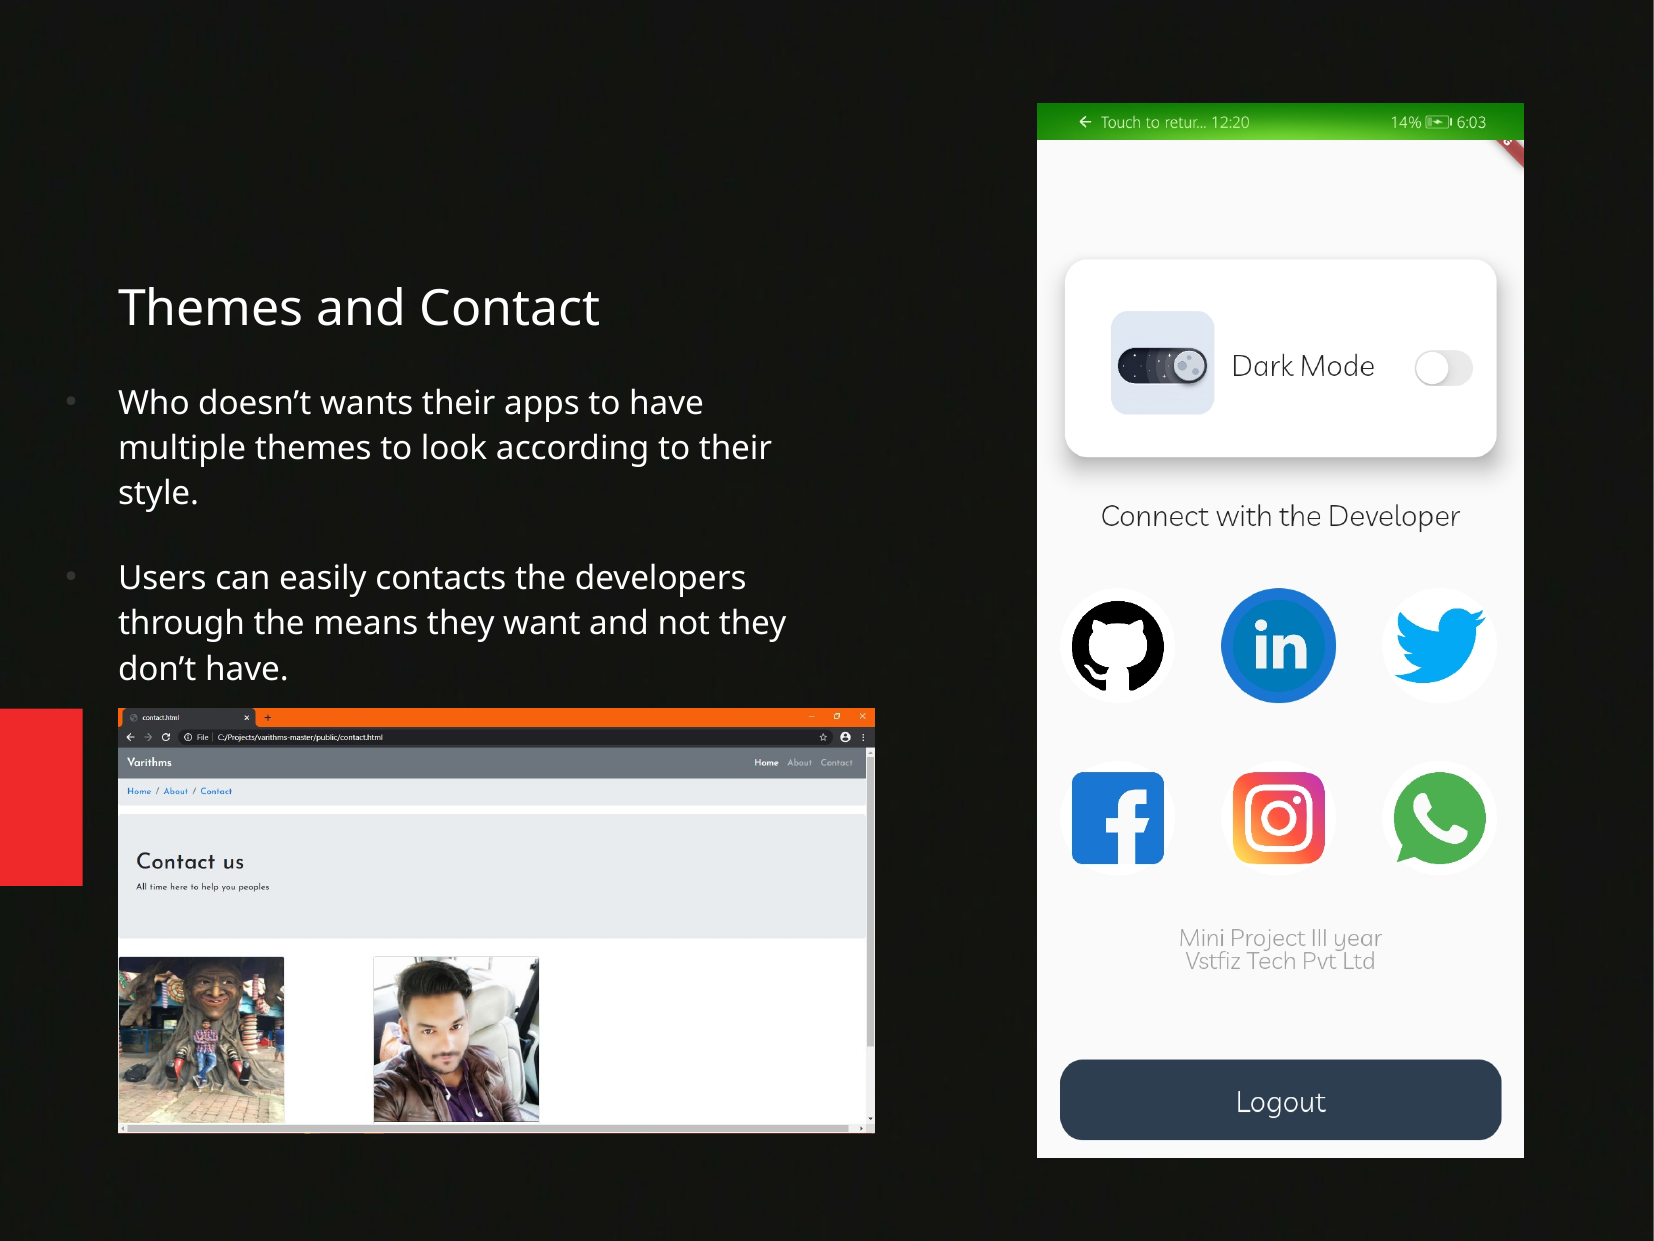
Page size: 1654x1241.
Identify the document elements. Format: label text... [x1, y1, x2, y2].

picture [0, 0, 1654, 1241]
list Themes and Contact Who doesn’t wants their apps to have multiple themes to look according to their style. Users can easily contacts the developers through the means they want and not they don’t have. [47, 271, 839, 991]
